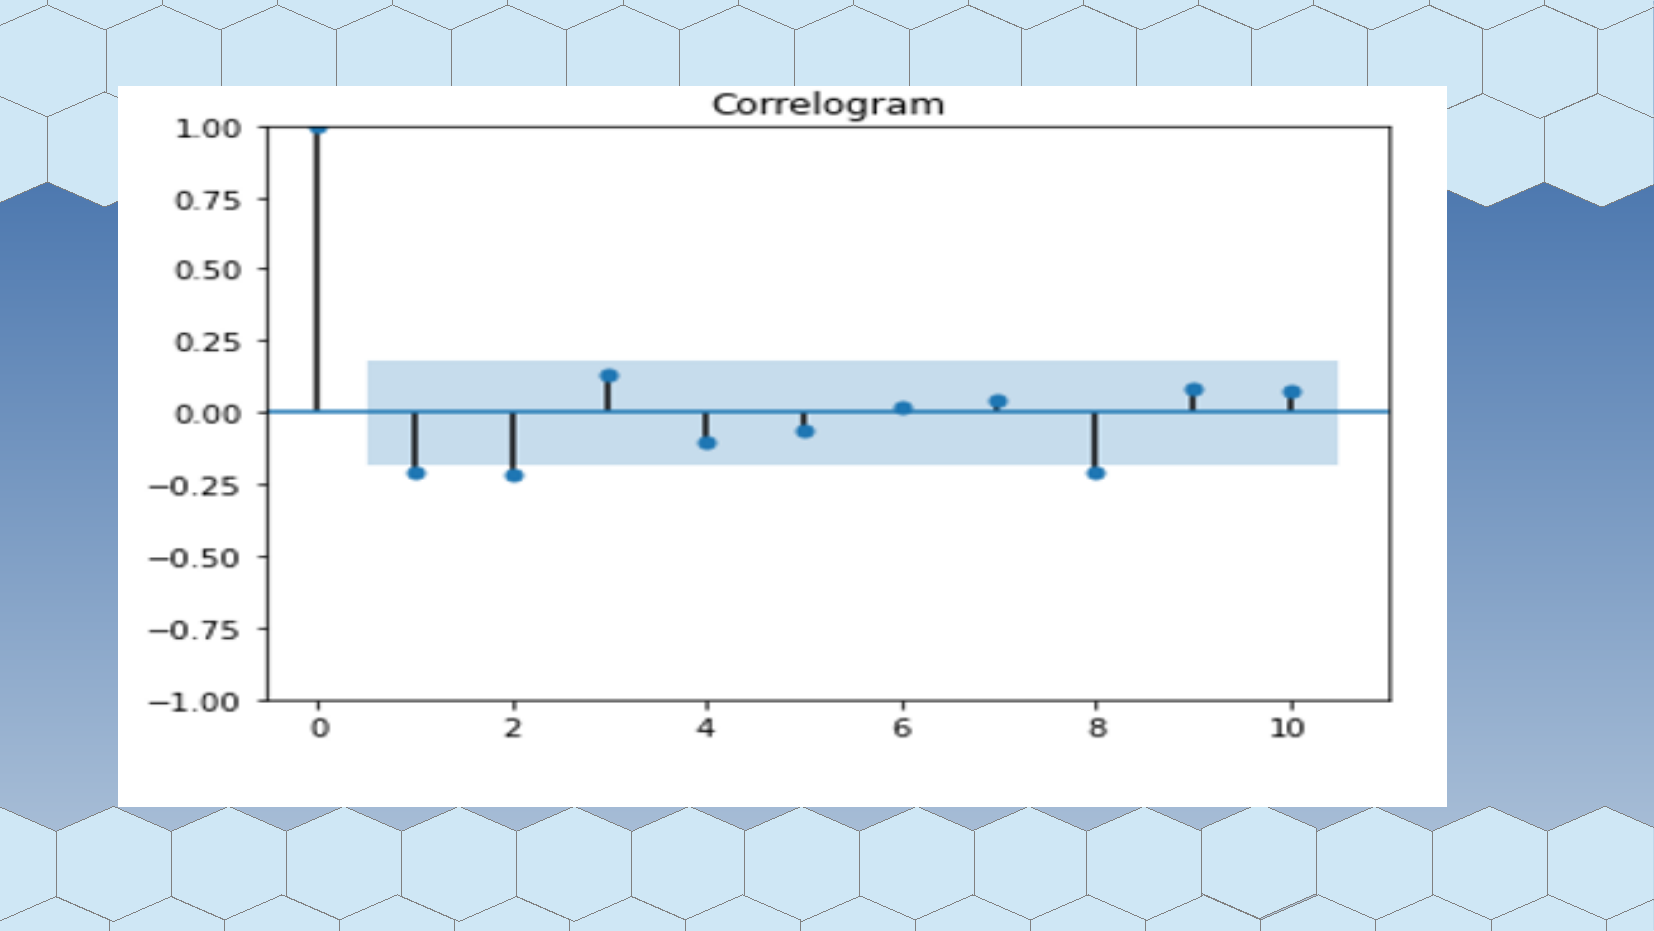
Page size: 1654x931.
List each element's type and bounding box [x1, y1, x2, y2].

picture [118, 86, 1447, 807]
